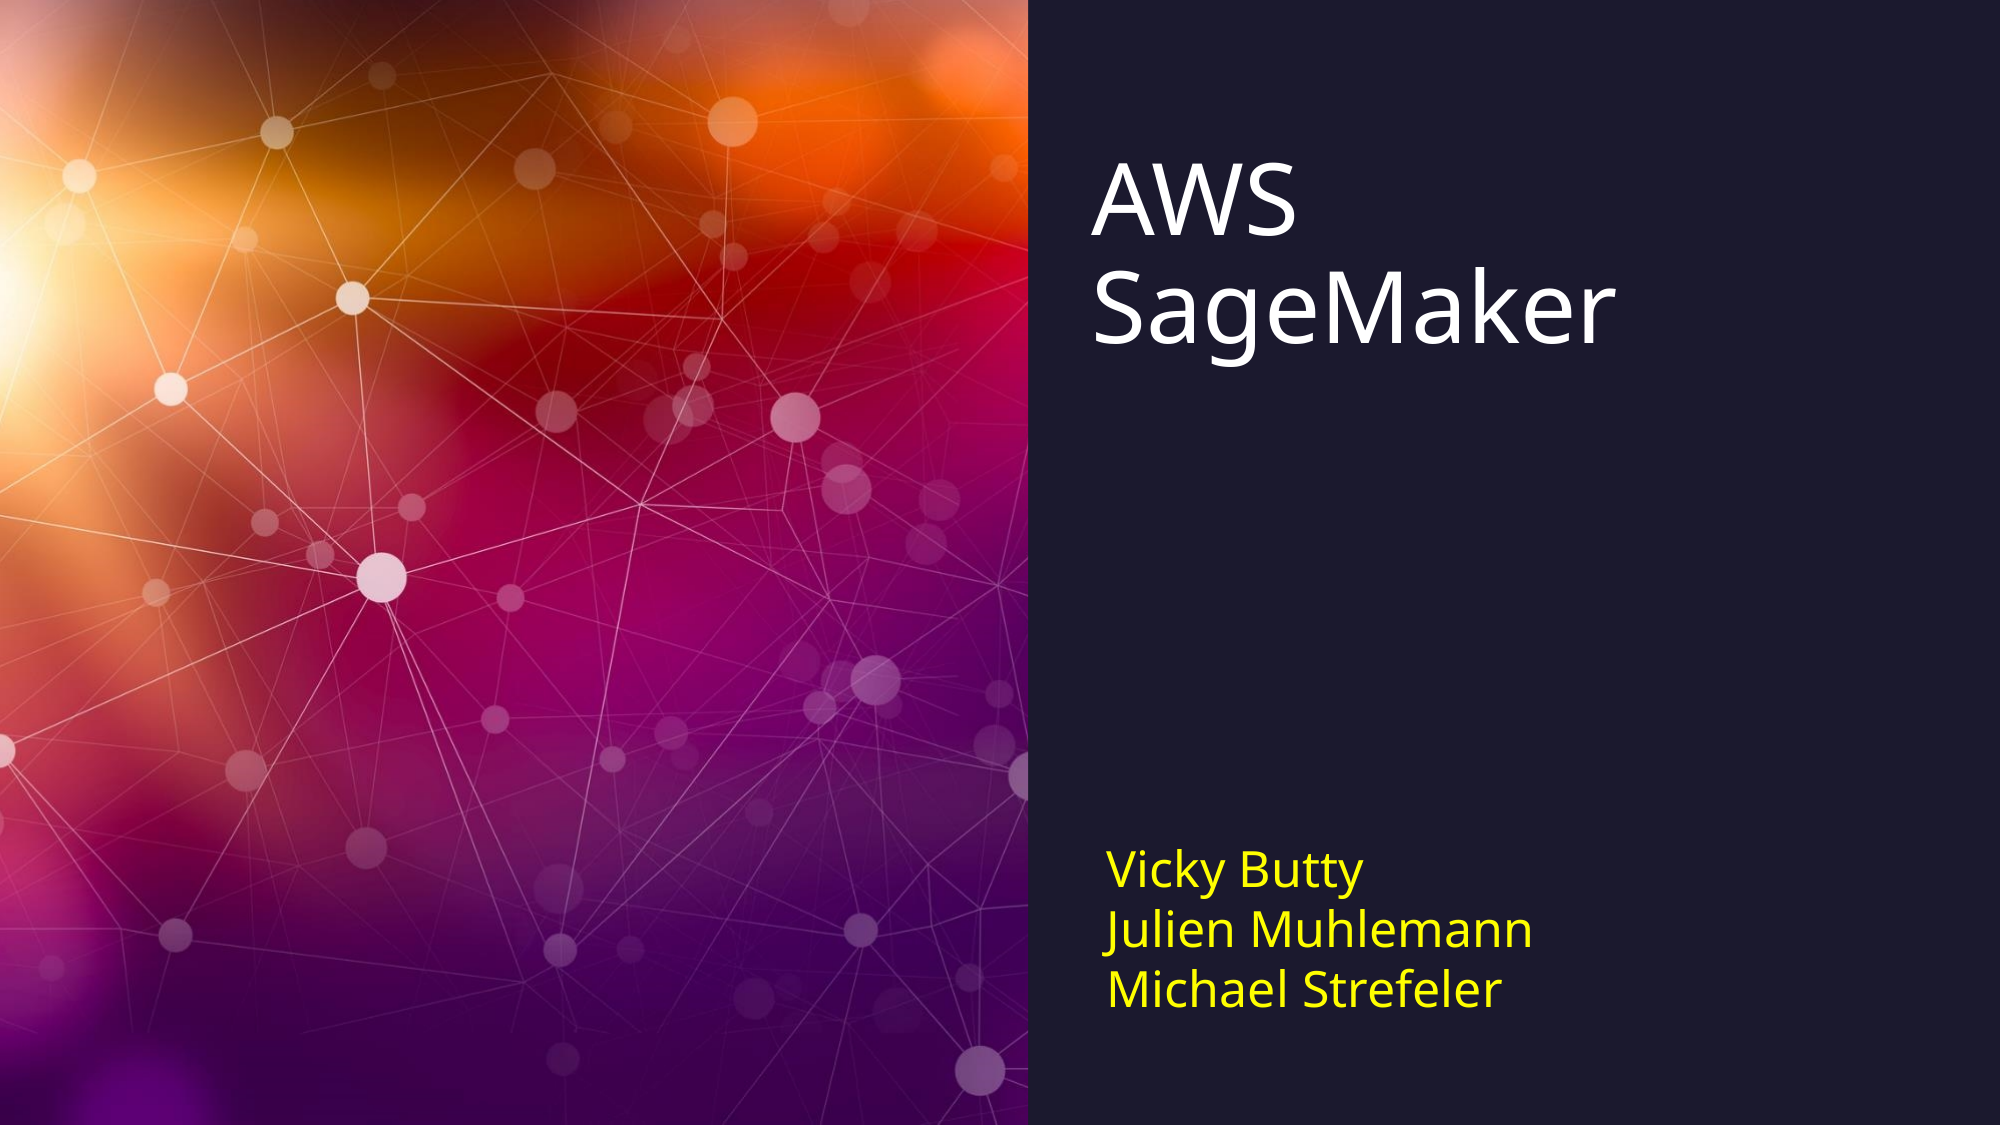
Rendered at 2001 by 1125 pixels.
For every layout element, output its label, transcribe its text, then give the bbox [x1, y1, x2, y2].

picture [0, 0, 1029, 1125]
text_box Vicky Butty Julien Muhlemann Michael Strefeler [1091, 829, 1962, 1027]
title AWS SageMaker [1091, 149, 1851, 398]
